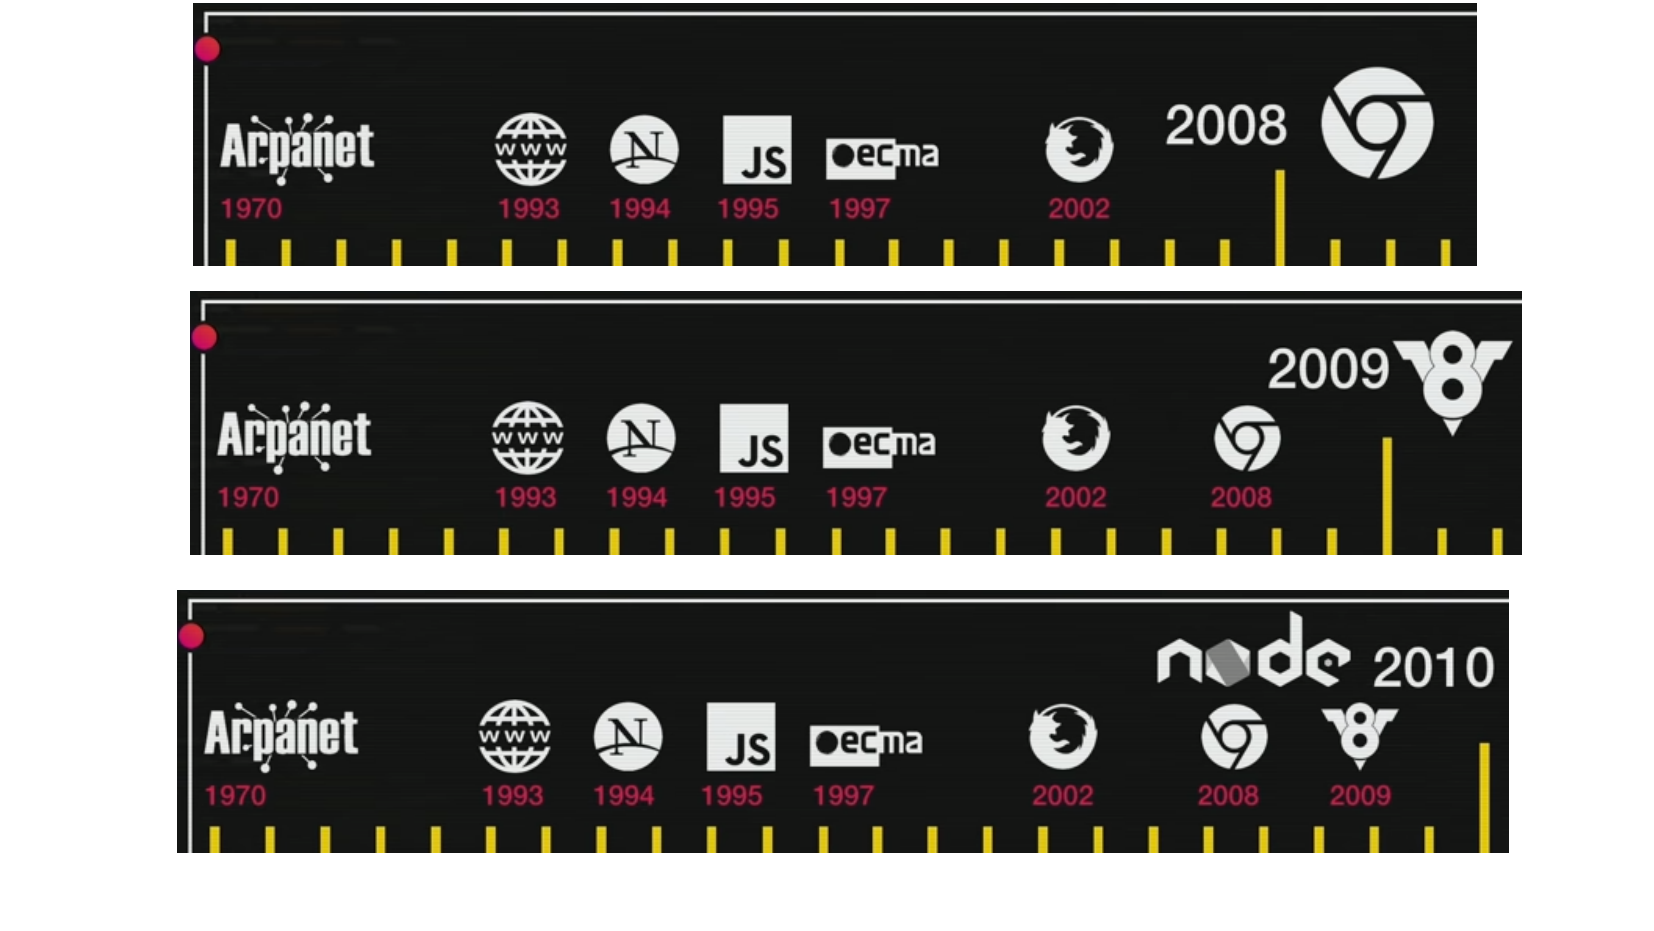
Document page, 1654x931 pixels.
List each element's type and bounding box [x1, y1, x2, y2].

picture [193, 3, 1477, 266]
picture [190, 291, 1522, 555]
picture [177, 590, 1509, 853]
